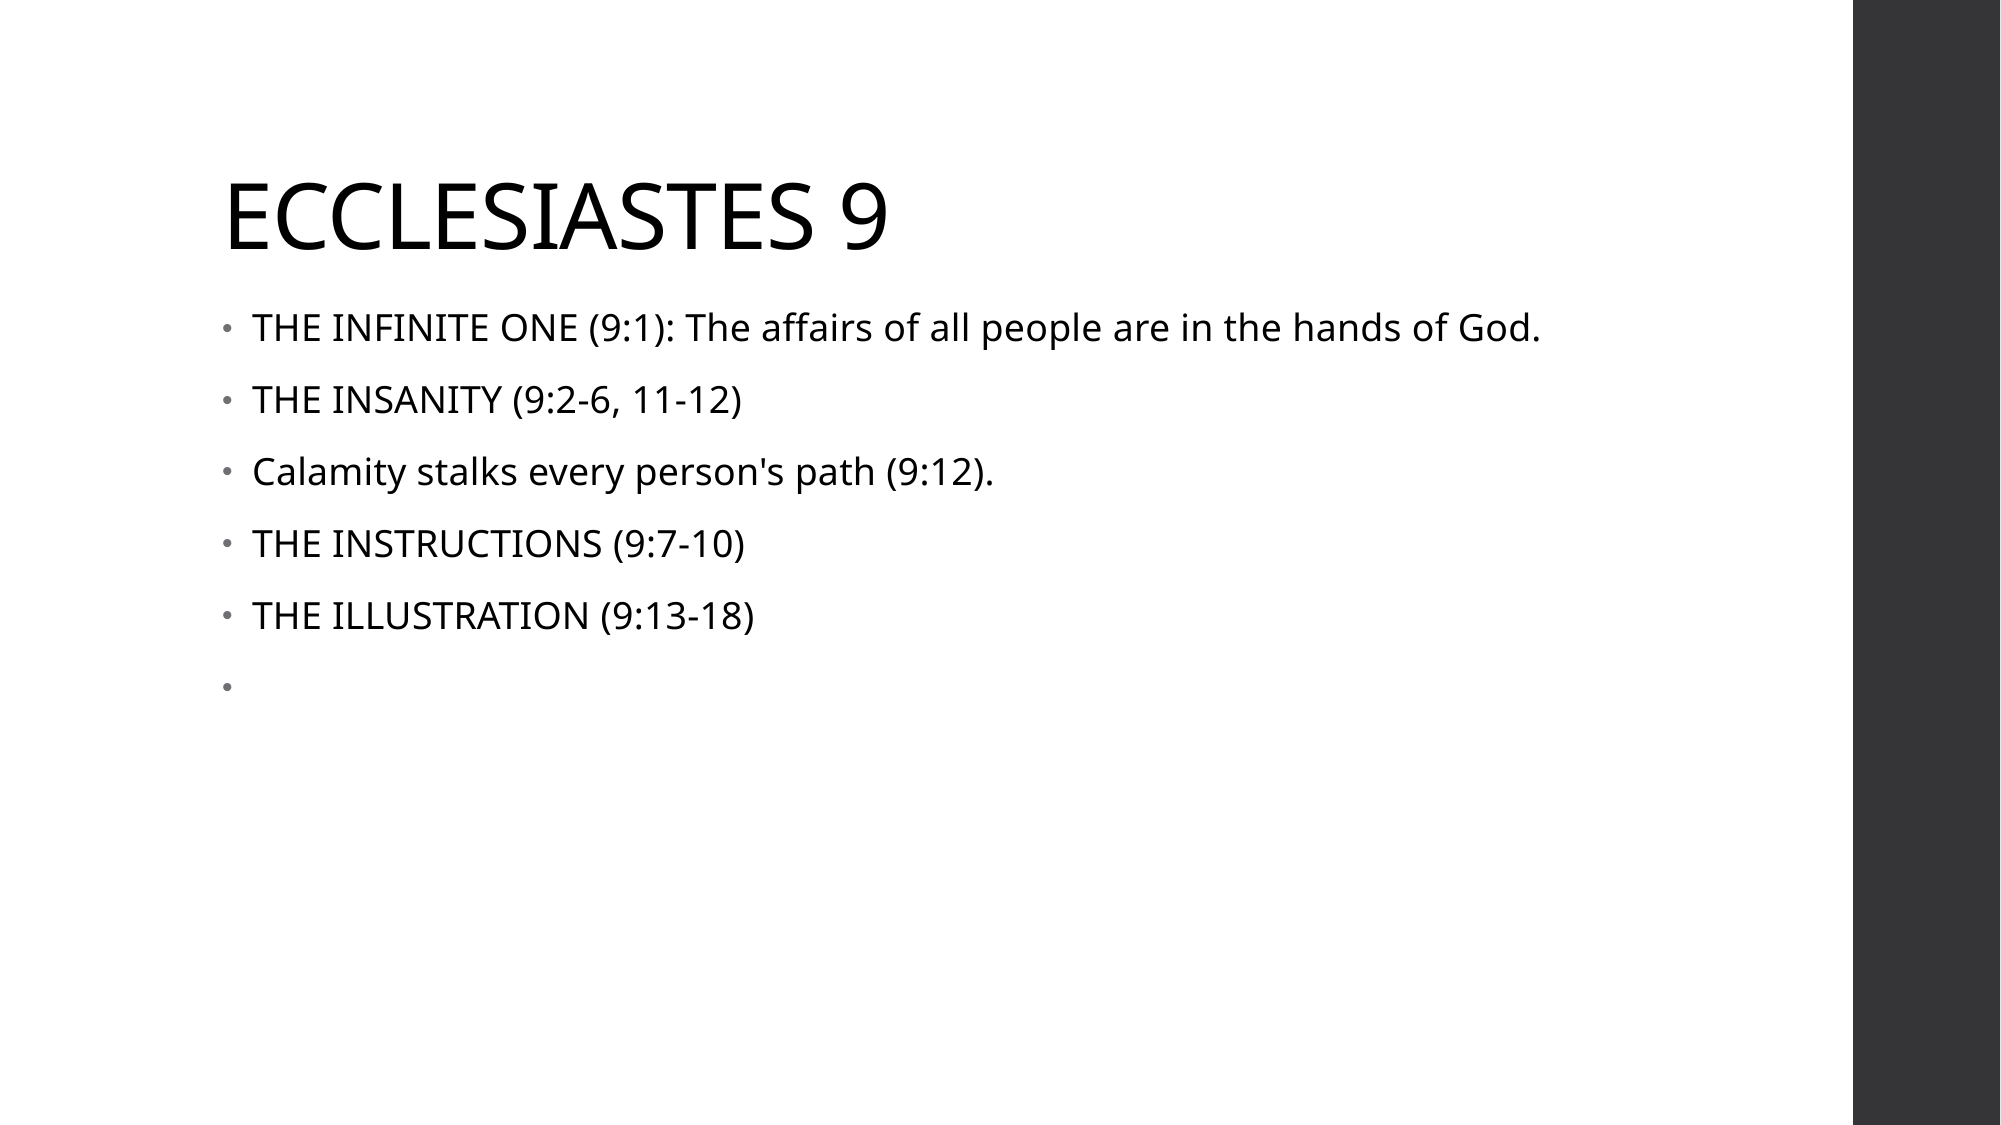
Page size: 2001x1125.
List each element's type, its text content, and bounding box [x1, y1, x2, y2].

list THE INFINITE ONE (9:1): The affairs of all people are in the hands of God. THE INSANITY (9:2-6, 11-12) Calamity stalks every person's path (9:12). THE INSTRUCTIONS (9:7-10) THE ILLUSTRATION (9:13-18) [206, 299, 1617, 1014]
title ECCLESIASTES 9 [206, 60, 1797, 278]
